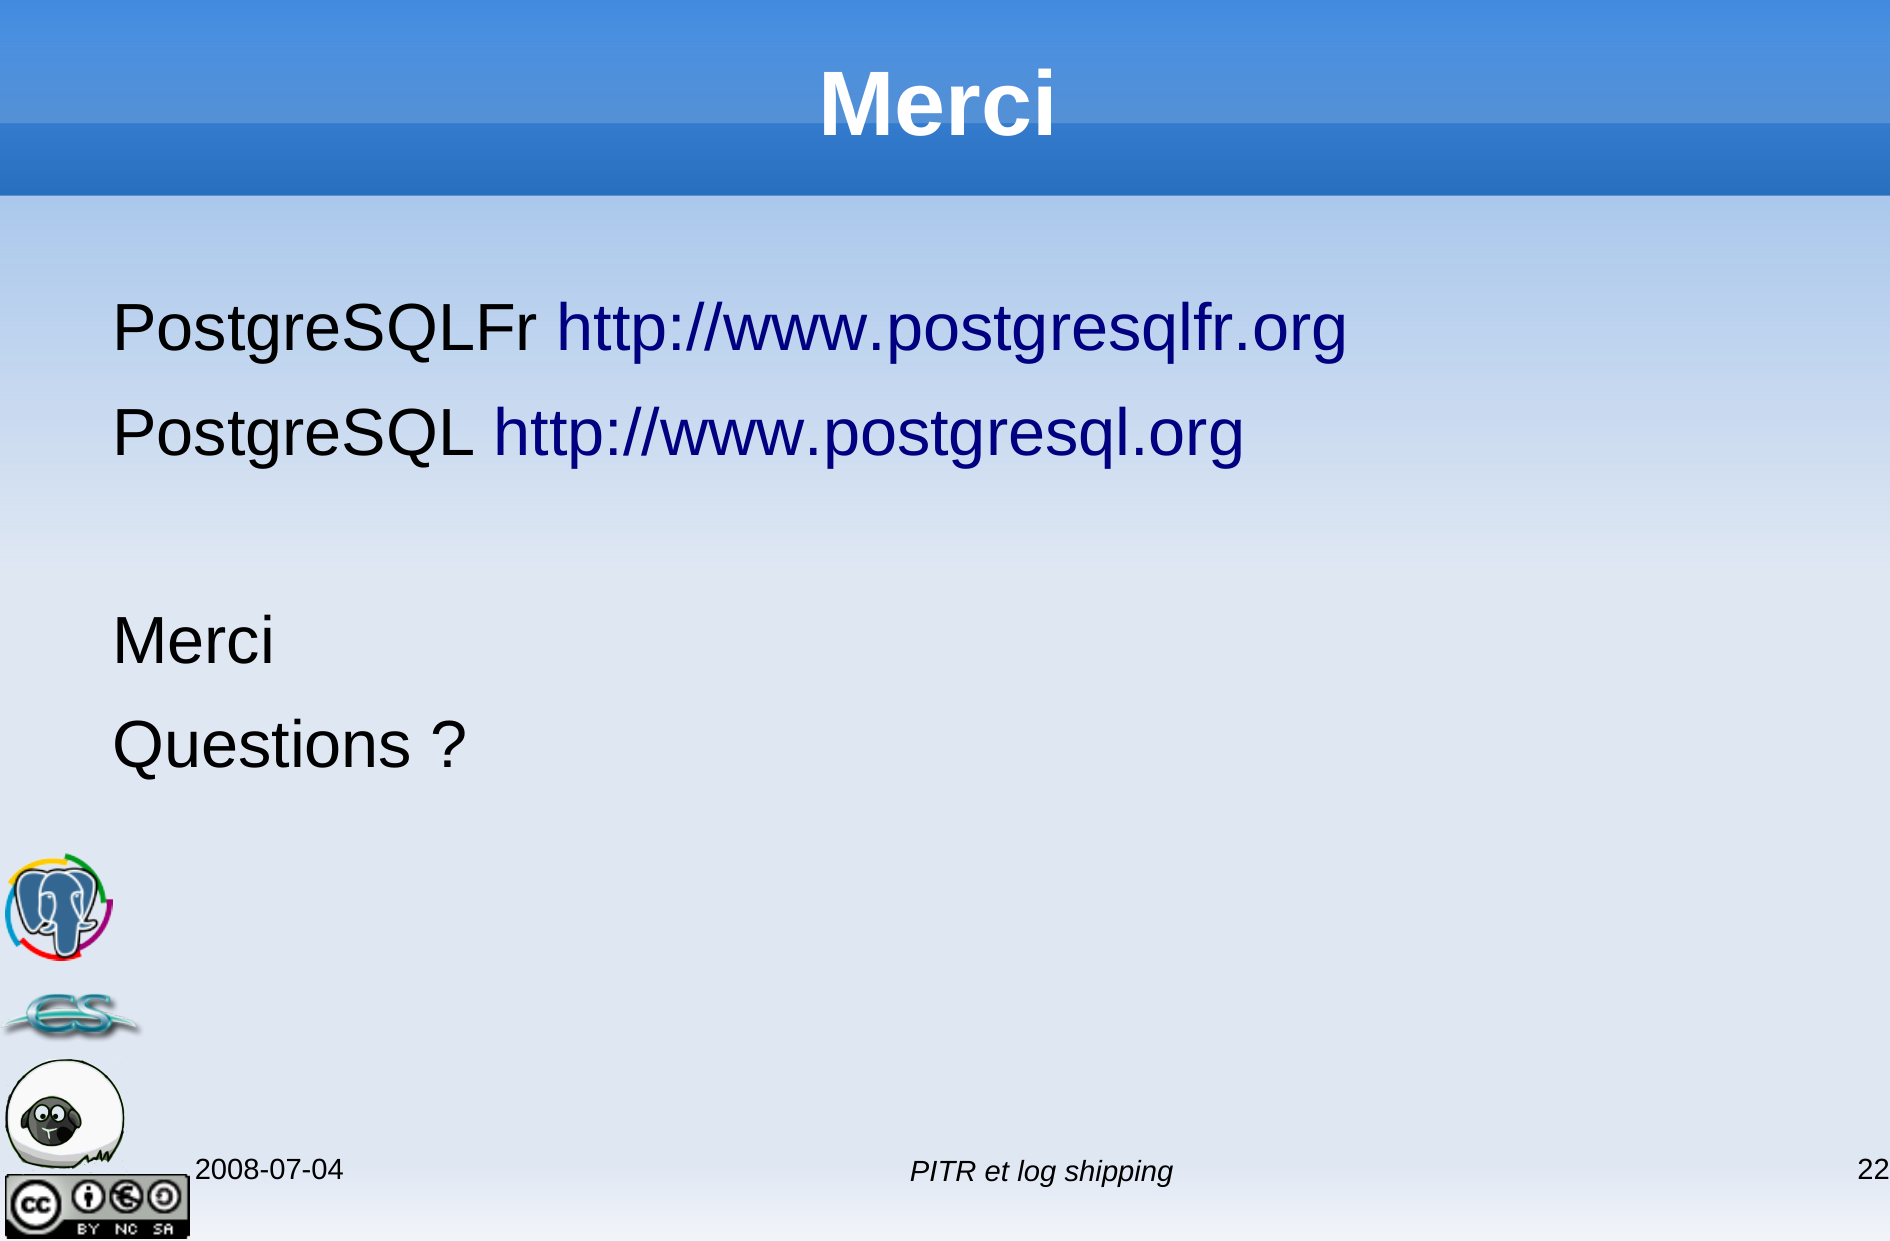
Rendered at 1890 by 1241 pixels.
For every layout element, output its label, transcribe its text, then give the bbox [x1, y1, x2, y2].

picture [0, 0, 1890, 1241]
title Merci [87, 0, 1789, 208]
list PostgreSQLFr http://www.postgresqlfr.org PostgreSQL http://www.postgresql.org Merci Questions ? [94, 290, 1796, 1109]
